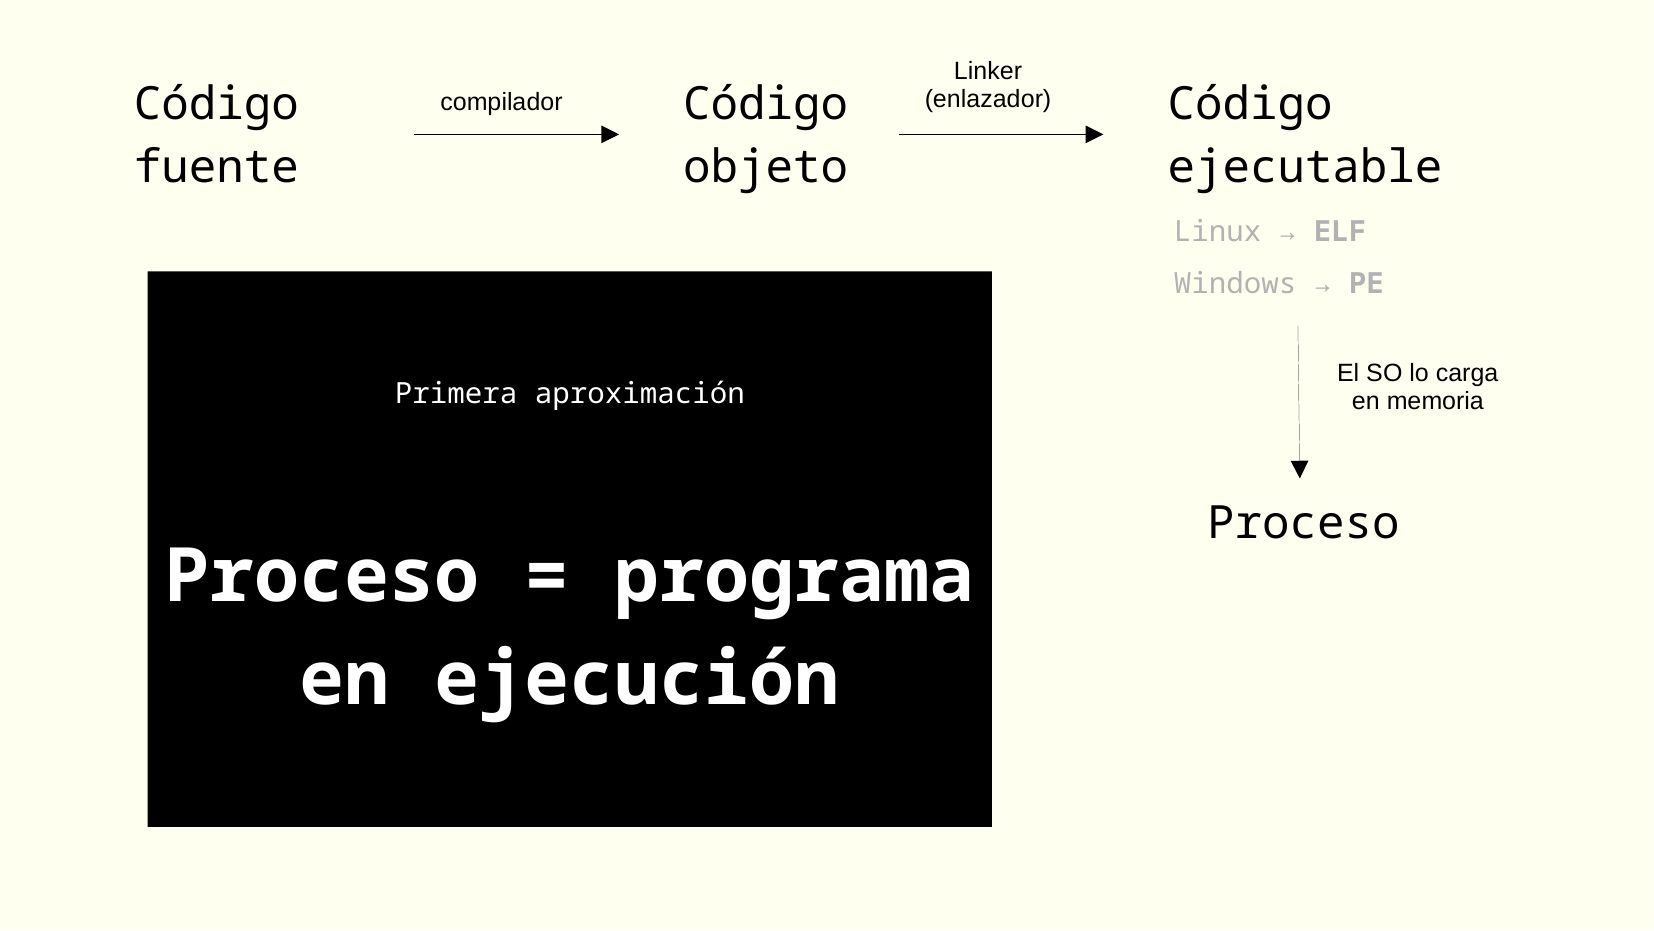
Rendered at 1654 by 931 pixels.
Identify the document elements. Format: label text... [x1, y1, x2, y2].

text_box Linker (enlazador) [909, 48, 1067, 120]
text_box Proceso [1175, 483, 1432, 560]
text_box El SO lo carga en memoria [1322, 351, 1524, 461]
text_box Código objeto [683, 57, 936, 210]
text_box Código ejecutable [1167, 48, 1500, 218]
text_box Código fuente [133, 57, 387, 210]
text_box compilador [425, 80, 579, 124]
text_box Linux → ELF Windows → PE [1173, 201, 1417, 311]
text_box Primera aproximación Proceso = programa en ejecución [147, 271, 992, 827]
